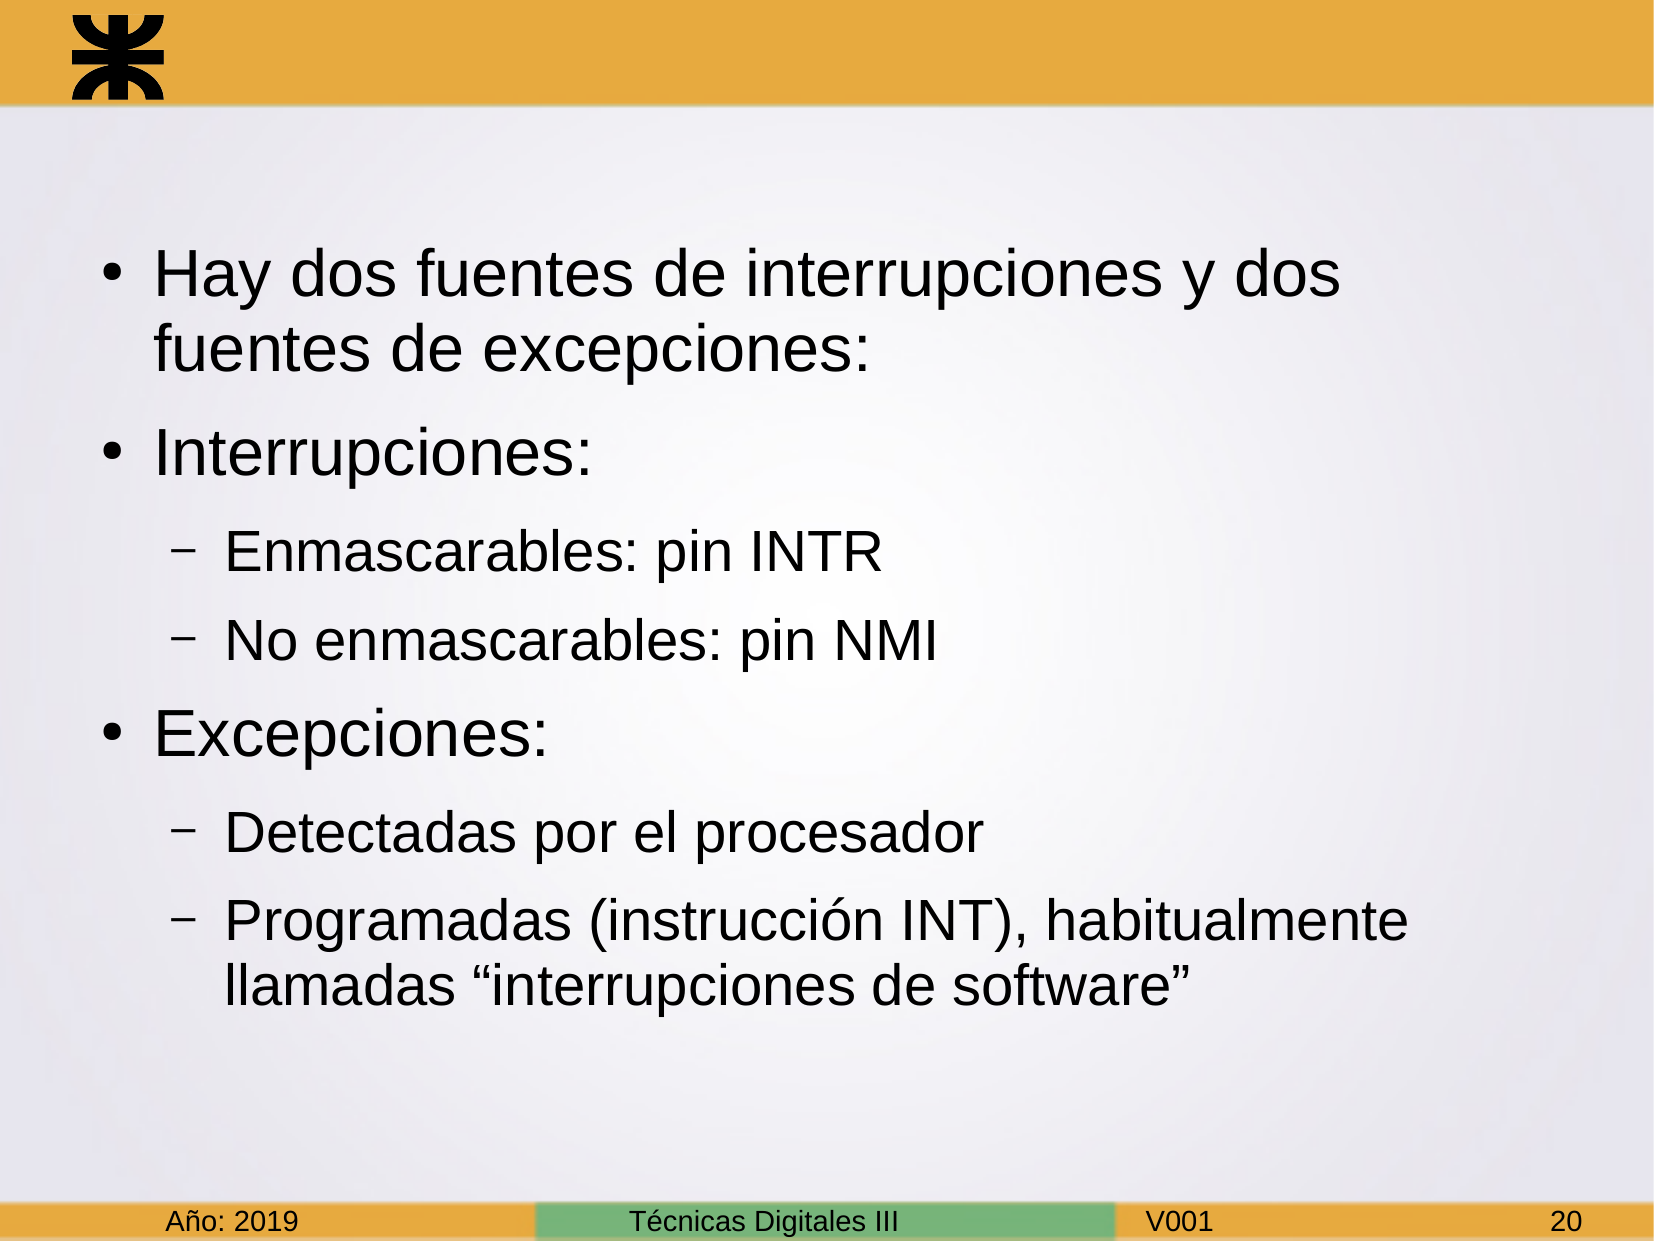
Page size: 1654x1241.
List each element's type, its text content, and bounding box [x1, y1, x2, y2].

list Hay dos fuentes de interrupciones y dos fuentes de excepciones: Interrupciones: Enmascarables: pin INTR No enmascarables: pin NMI Excepciones: Detectadas por el procesador Programadas (instrucción INT), habitualmente llamadas “interrupciones de software” [82, 236, 1571, 956]
picture [0, 0, 1654, 1241]
